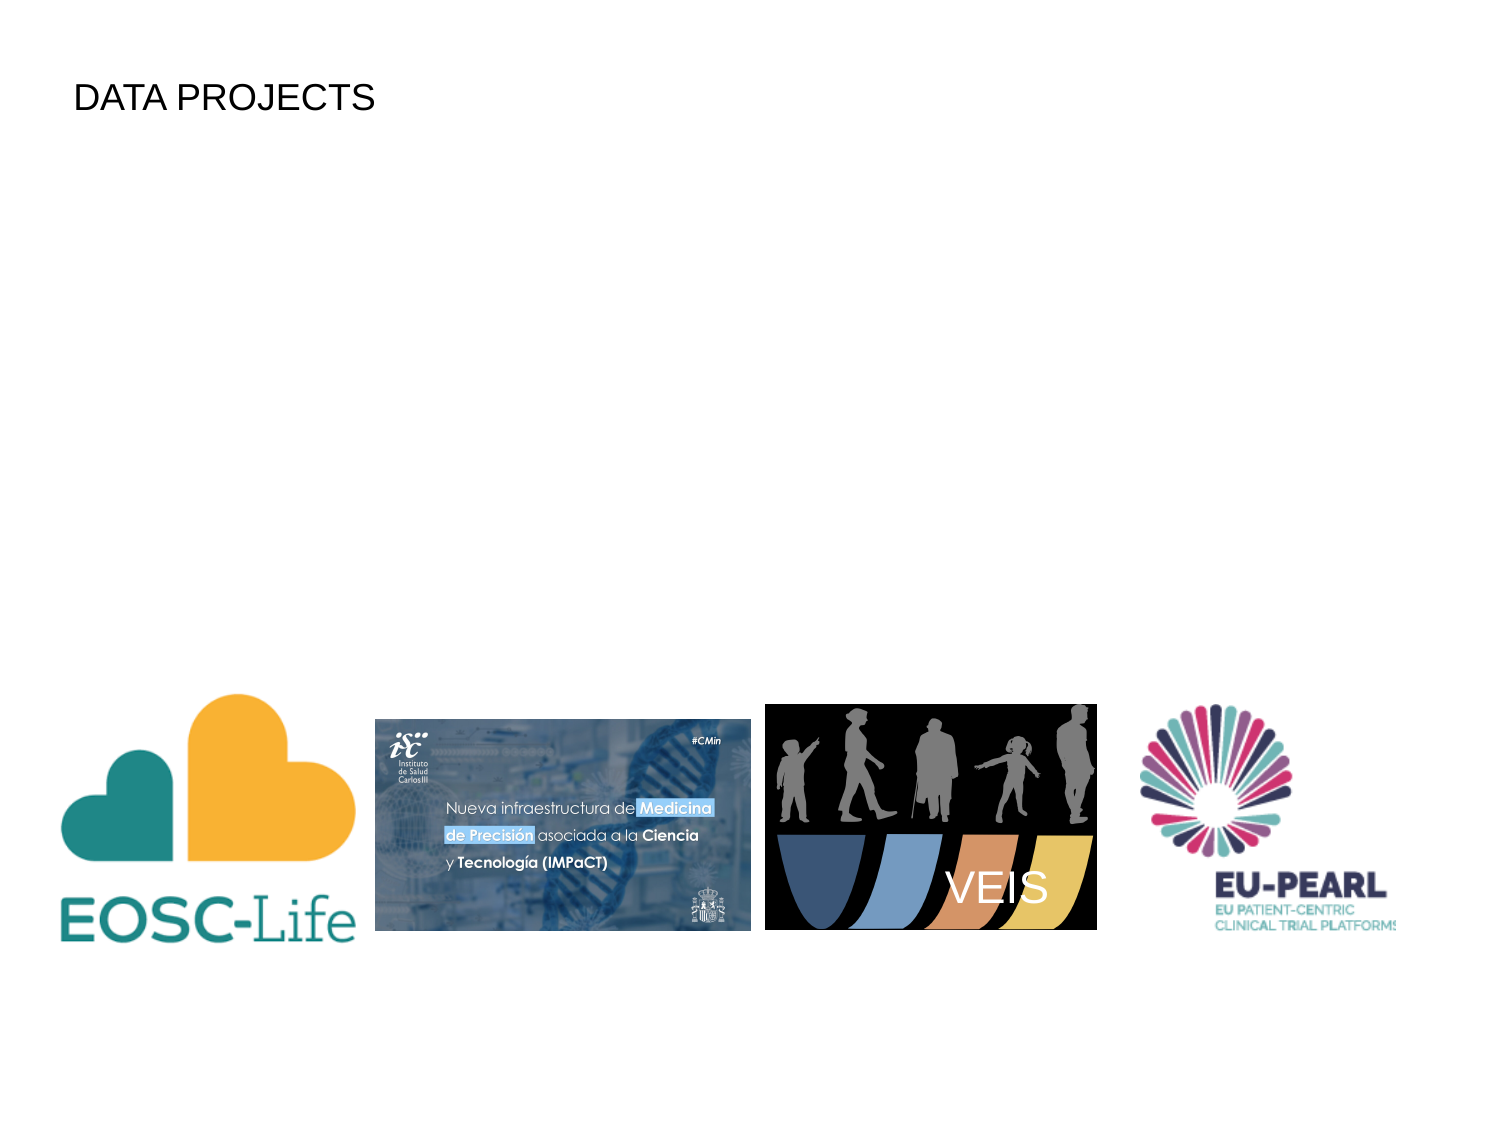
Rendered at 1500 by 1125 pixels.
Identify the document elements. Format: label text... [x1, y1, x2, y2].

picture [56, 689, 361, 949]
picture [375, 719, 751, 931]
picture [765, 704, 1097, 931]
title DATA PROJECTS [73, 28, 1424, 165]
text_box VEIS [930, 855, 1066, 922]
picture [1140, 704, 1396, 932]
